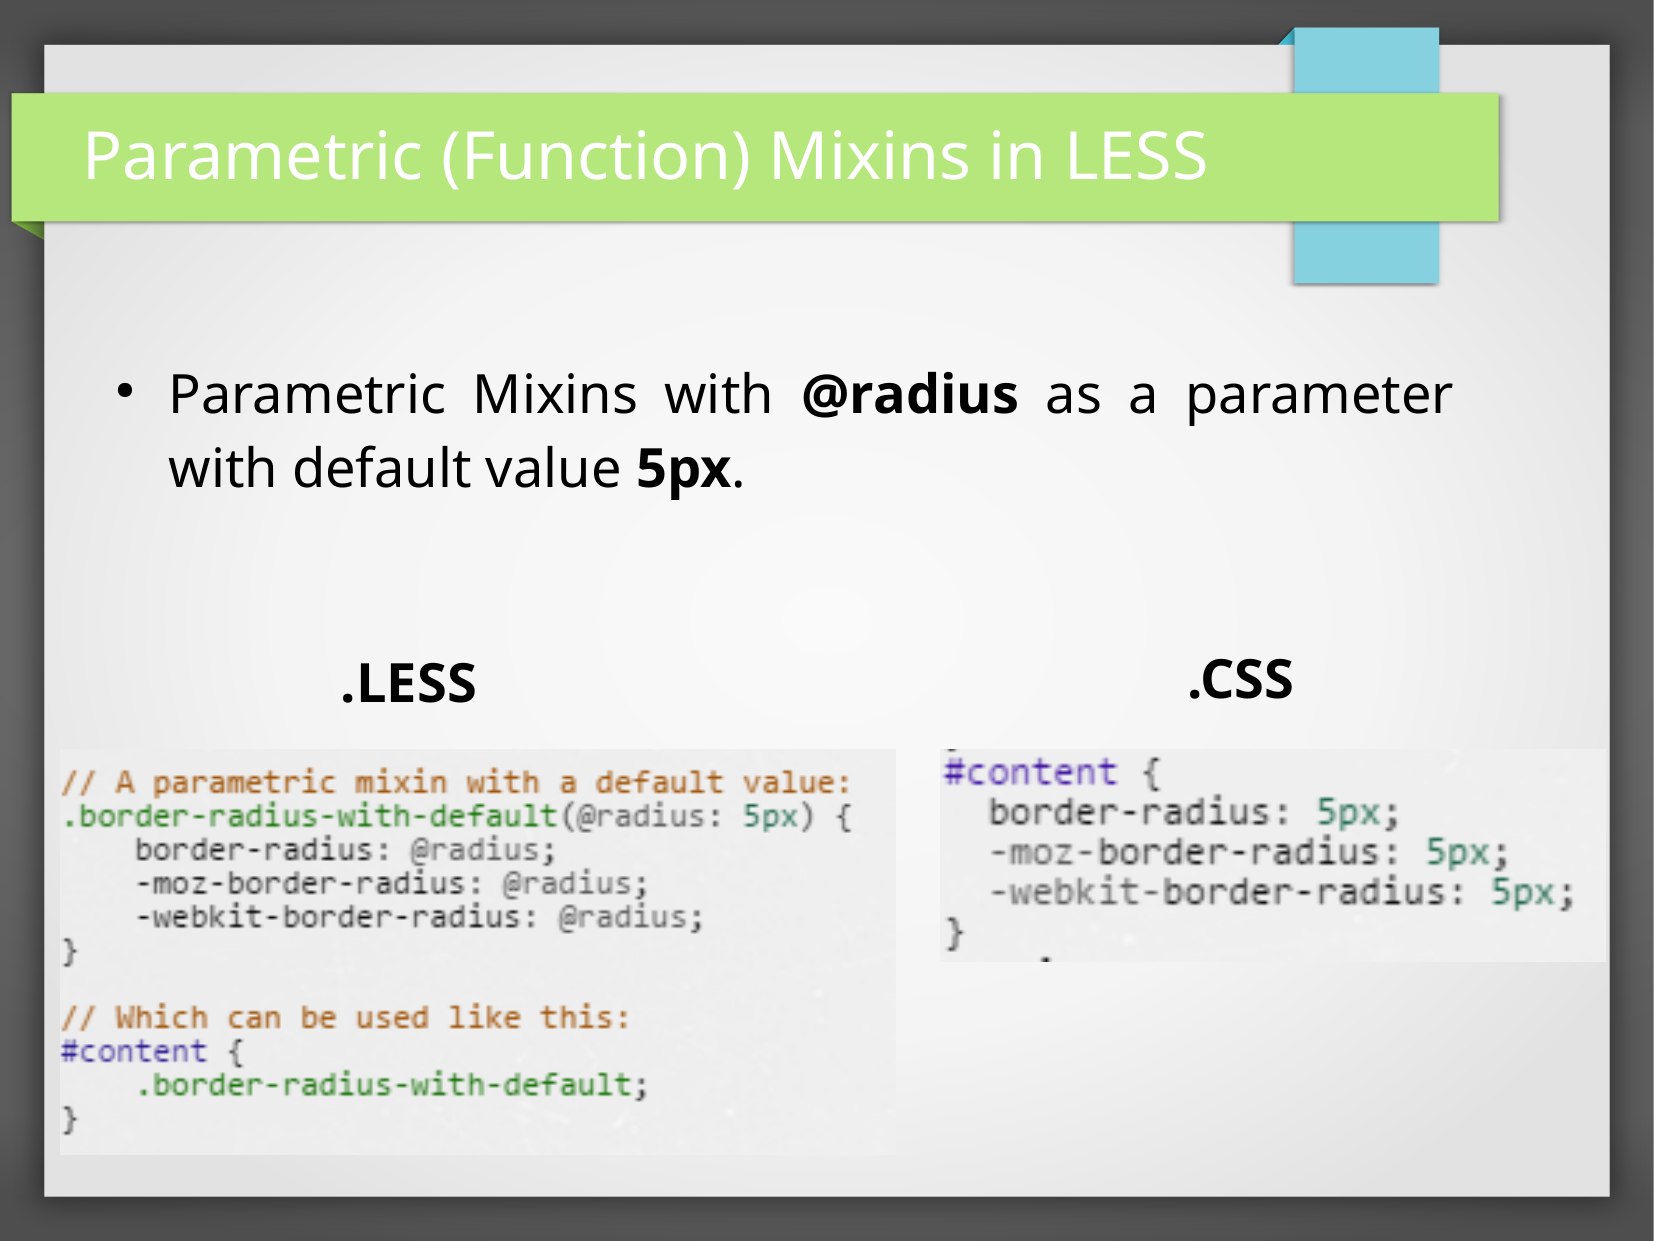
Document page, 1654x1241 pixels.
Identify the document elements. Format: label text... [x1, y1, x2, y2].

picture [0, 0, 1654, 1241]
list Parametric Mixins with @radius as a parameter with default value 5px. [97, 355, 1456, 511]
list .CSS [1116, 640, 1366, 751]
list .LESS [270, 645, 563, 726]
title Parametric (Function) Mixins in LESS [82, 59, 1486, 248]
